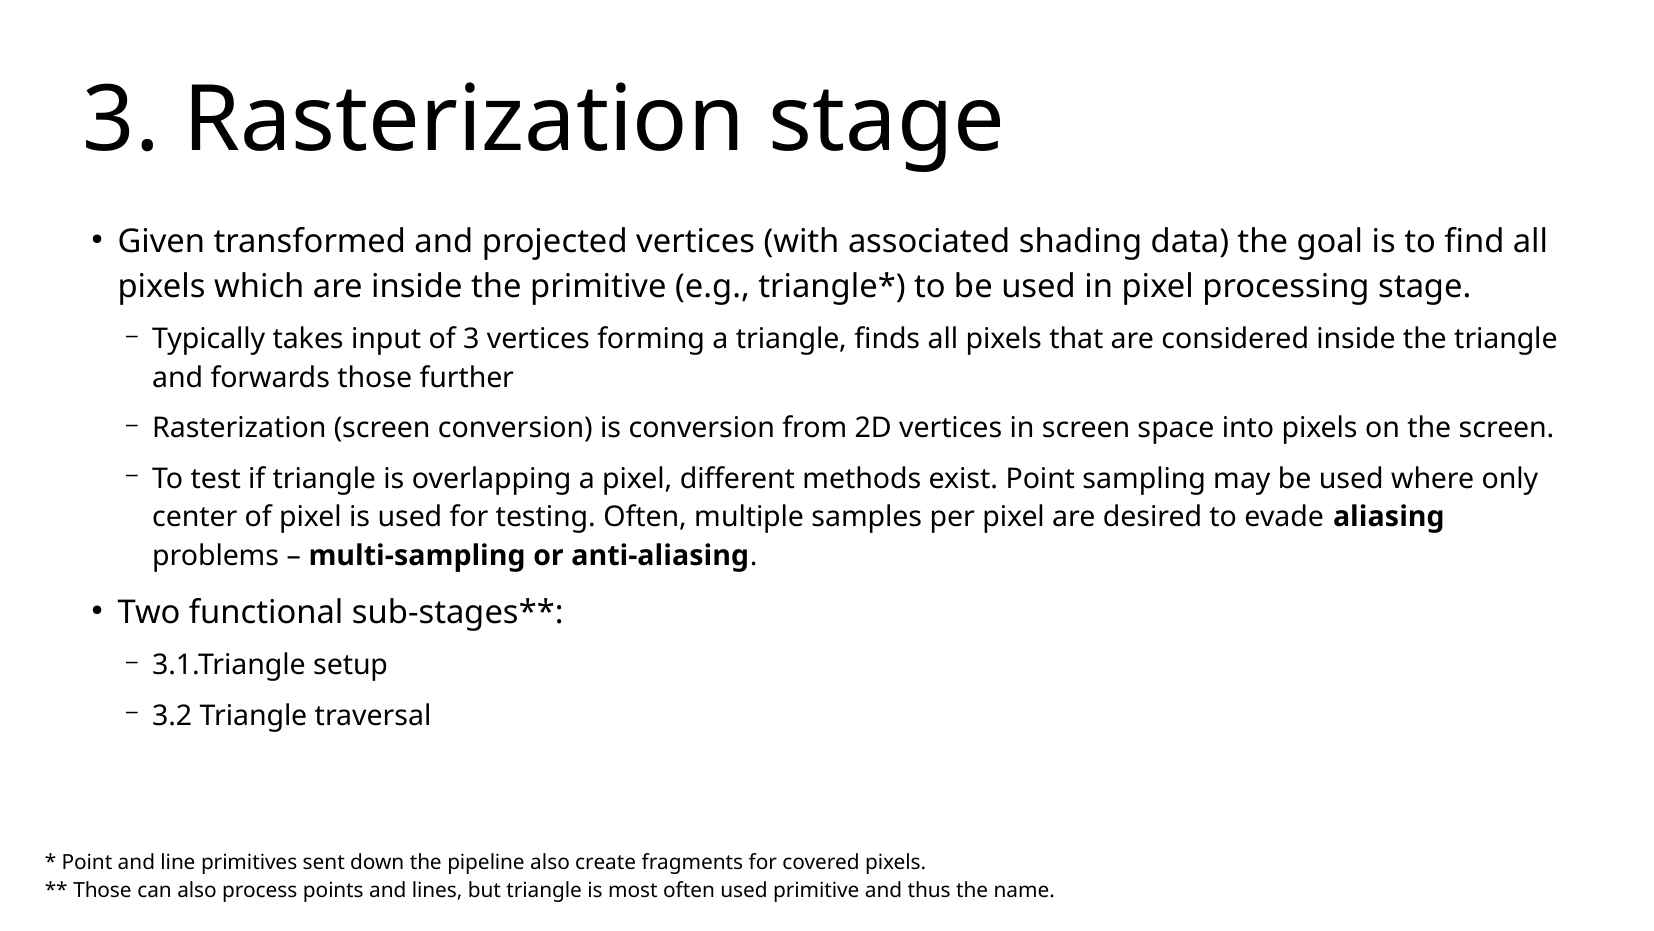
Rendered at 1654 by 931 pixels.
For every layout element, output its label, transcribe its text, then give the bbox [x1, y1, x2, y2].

text_box * Point and line primitives sent down the pipeline also create fragments for covered pixels. ** Those can also process points and lines, but triangle is most often used primitive and thus the name. [30, 840, 1636, 907]
title 3. Rasterization stage [82, 37, 1571, 193]
list Given transformed and projected vertices (with associated shading data) the goal is to find all pixels which are inside the primitive (e.g., triangle*) to be used in pixel processing stage. Typically takes input of 3 vertices forming a triangle, finds all pixels that are considered inside the triangle and forwards those further Rasterization (screen conversion) is conversion from 2D vertices in screen space into pixels on the screen. To test if triangle is overlapping a pixel, different methods exist. Point sampling may be used where only center of pixel is used for testing. Often, multiple samples per pixel are desired to evade aliasing problems – multi-sampling or anti-aliasing. Two functional sub-stages**: 3.1.Triangle setup 3.2 Triangle traversal [82, 217, 1571, 758]
